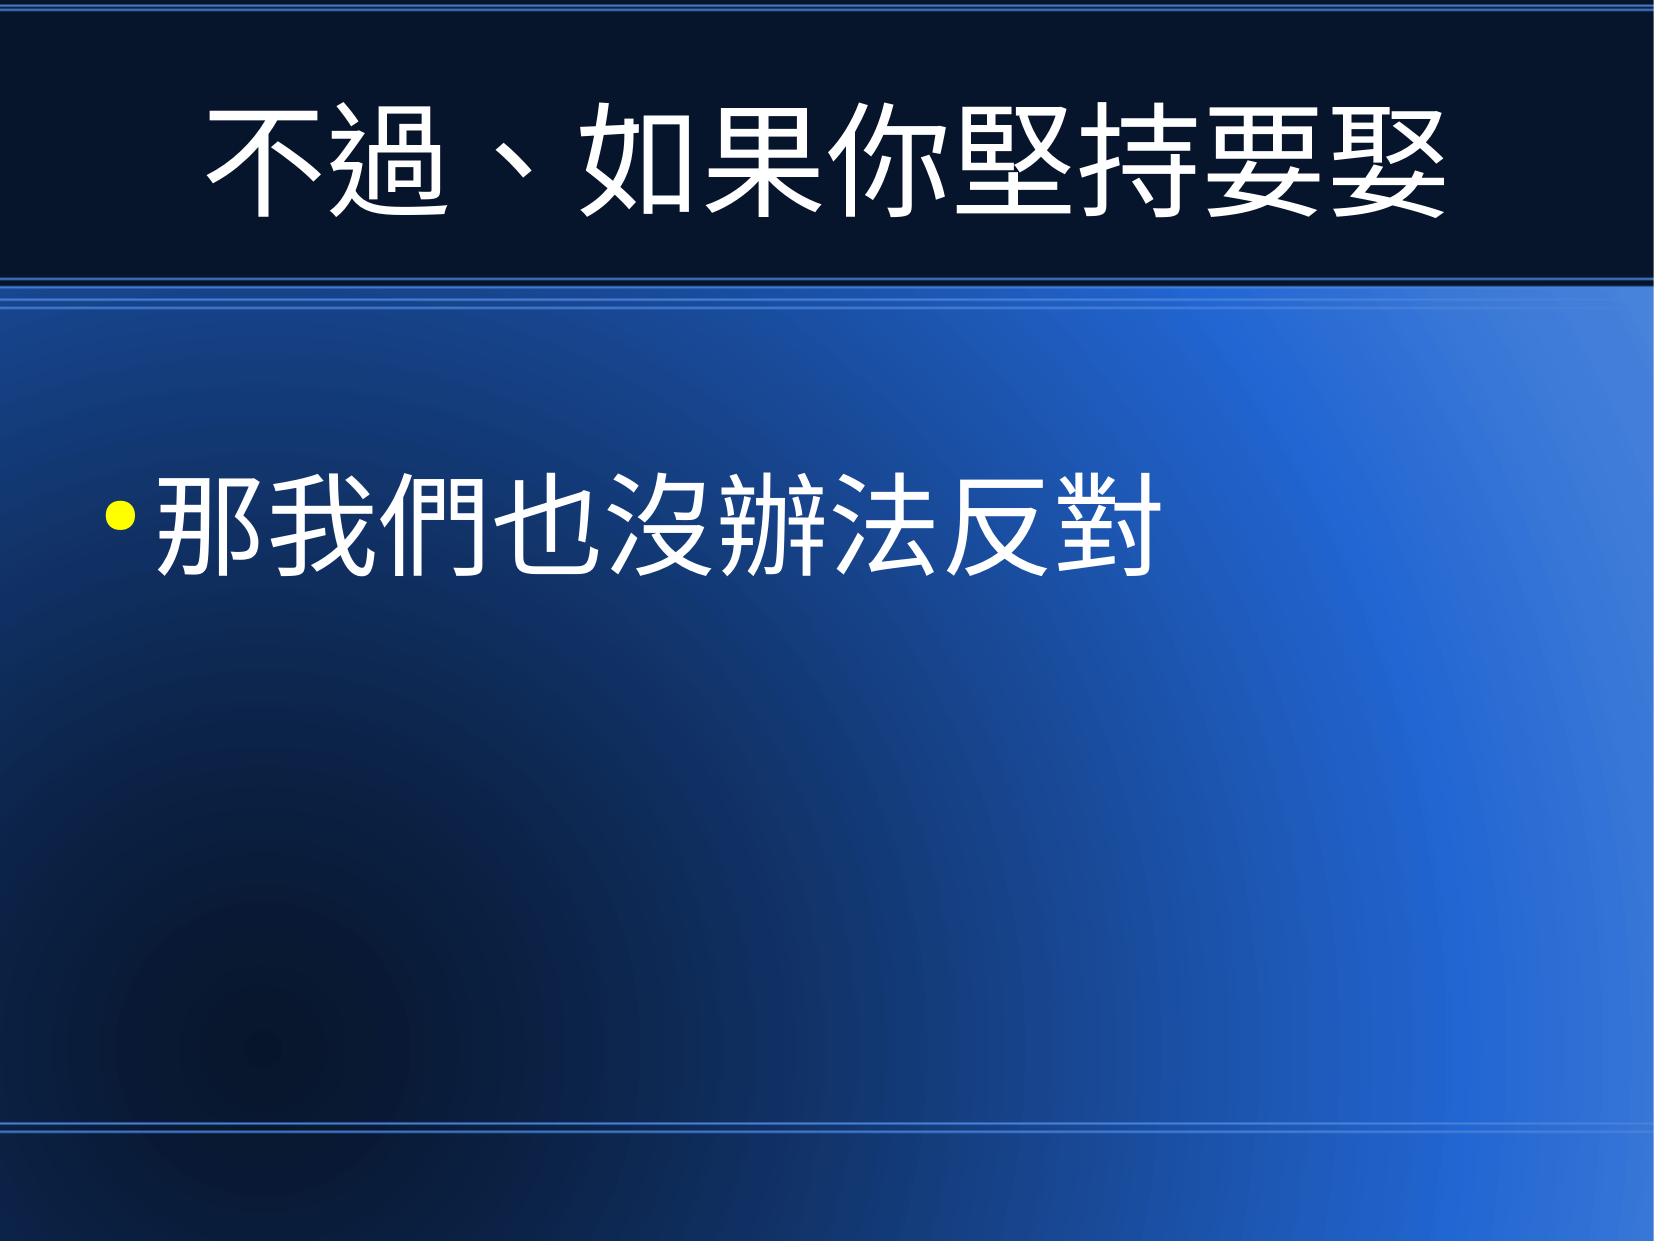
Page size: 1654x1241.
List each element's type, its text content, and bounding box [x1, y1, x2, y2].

list 那我們也沒辦法反對 [82, 355, 1571, 1241]
title 不過、如果你堅持要娶 [82, 49, 1571, 257]
picture [0, 0, 1654, 1241]
